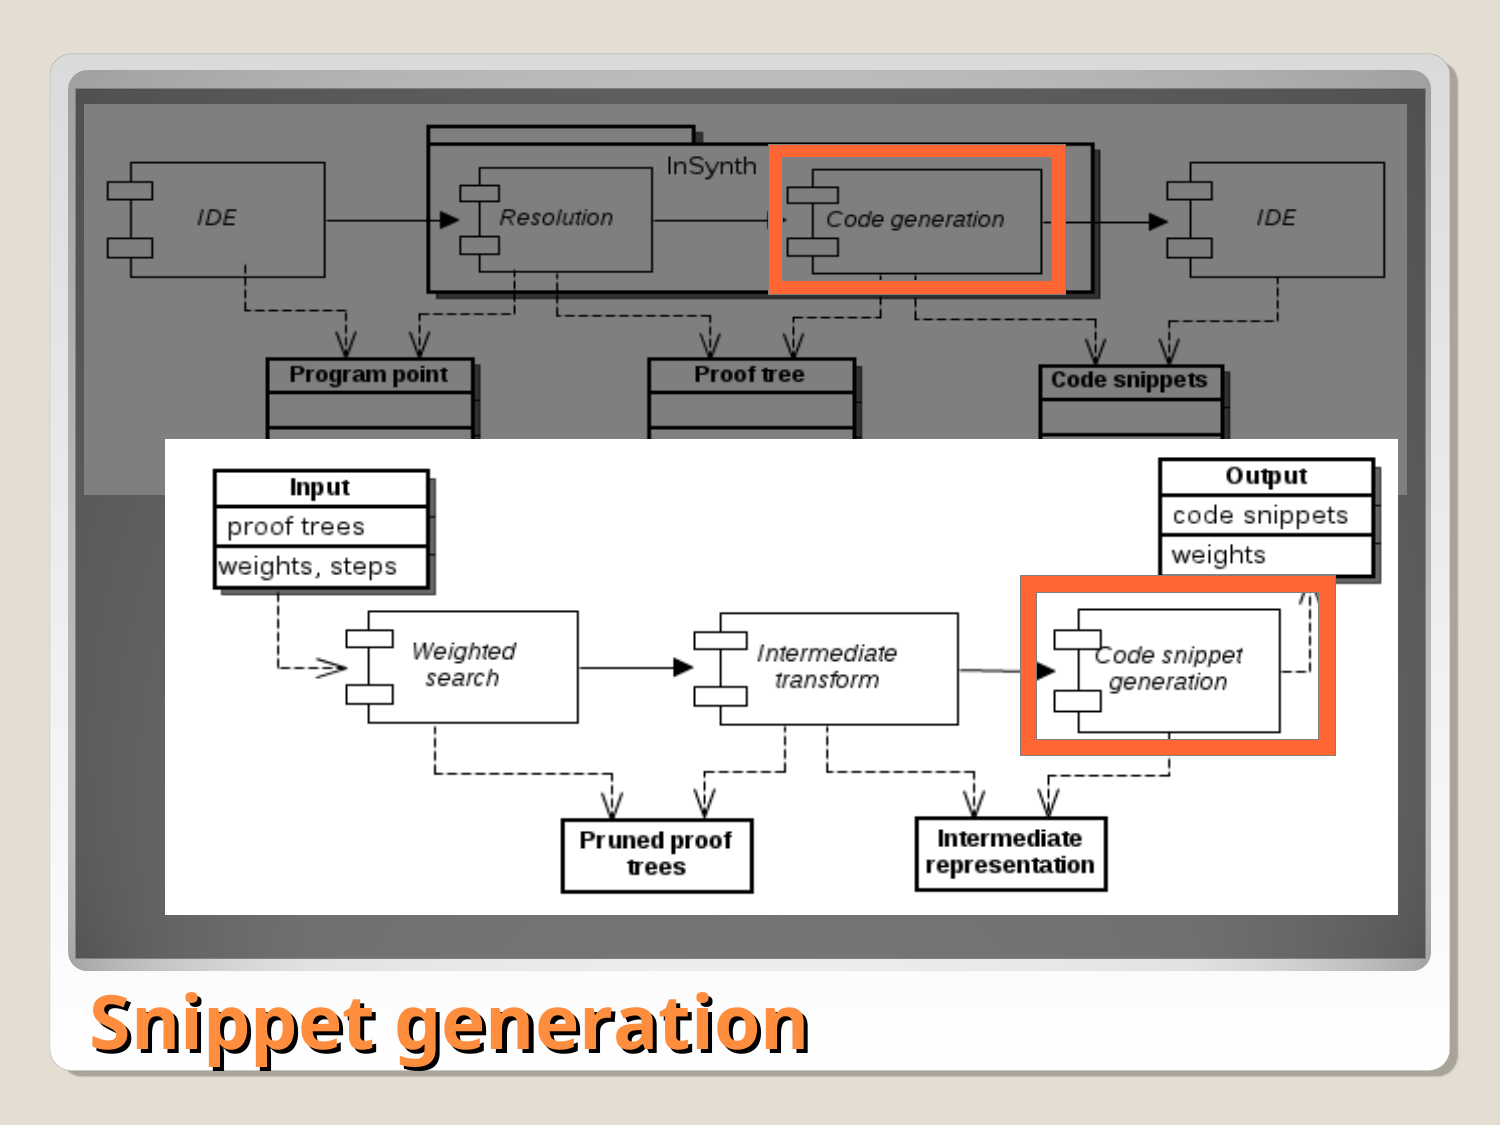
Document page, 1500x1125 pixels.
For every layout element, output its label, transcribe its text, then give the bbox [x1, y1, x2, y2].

text_box Snippet generation [75, 959, 1418, 1073]
picture [67, 69, 1432, 972]
text_box [75, 88, 1426, 959]
picture [165, 439, 1398, 916]
